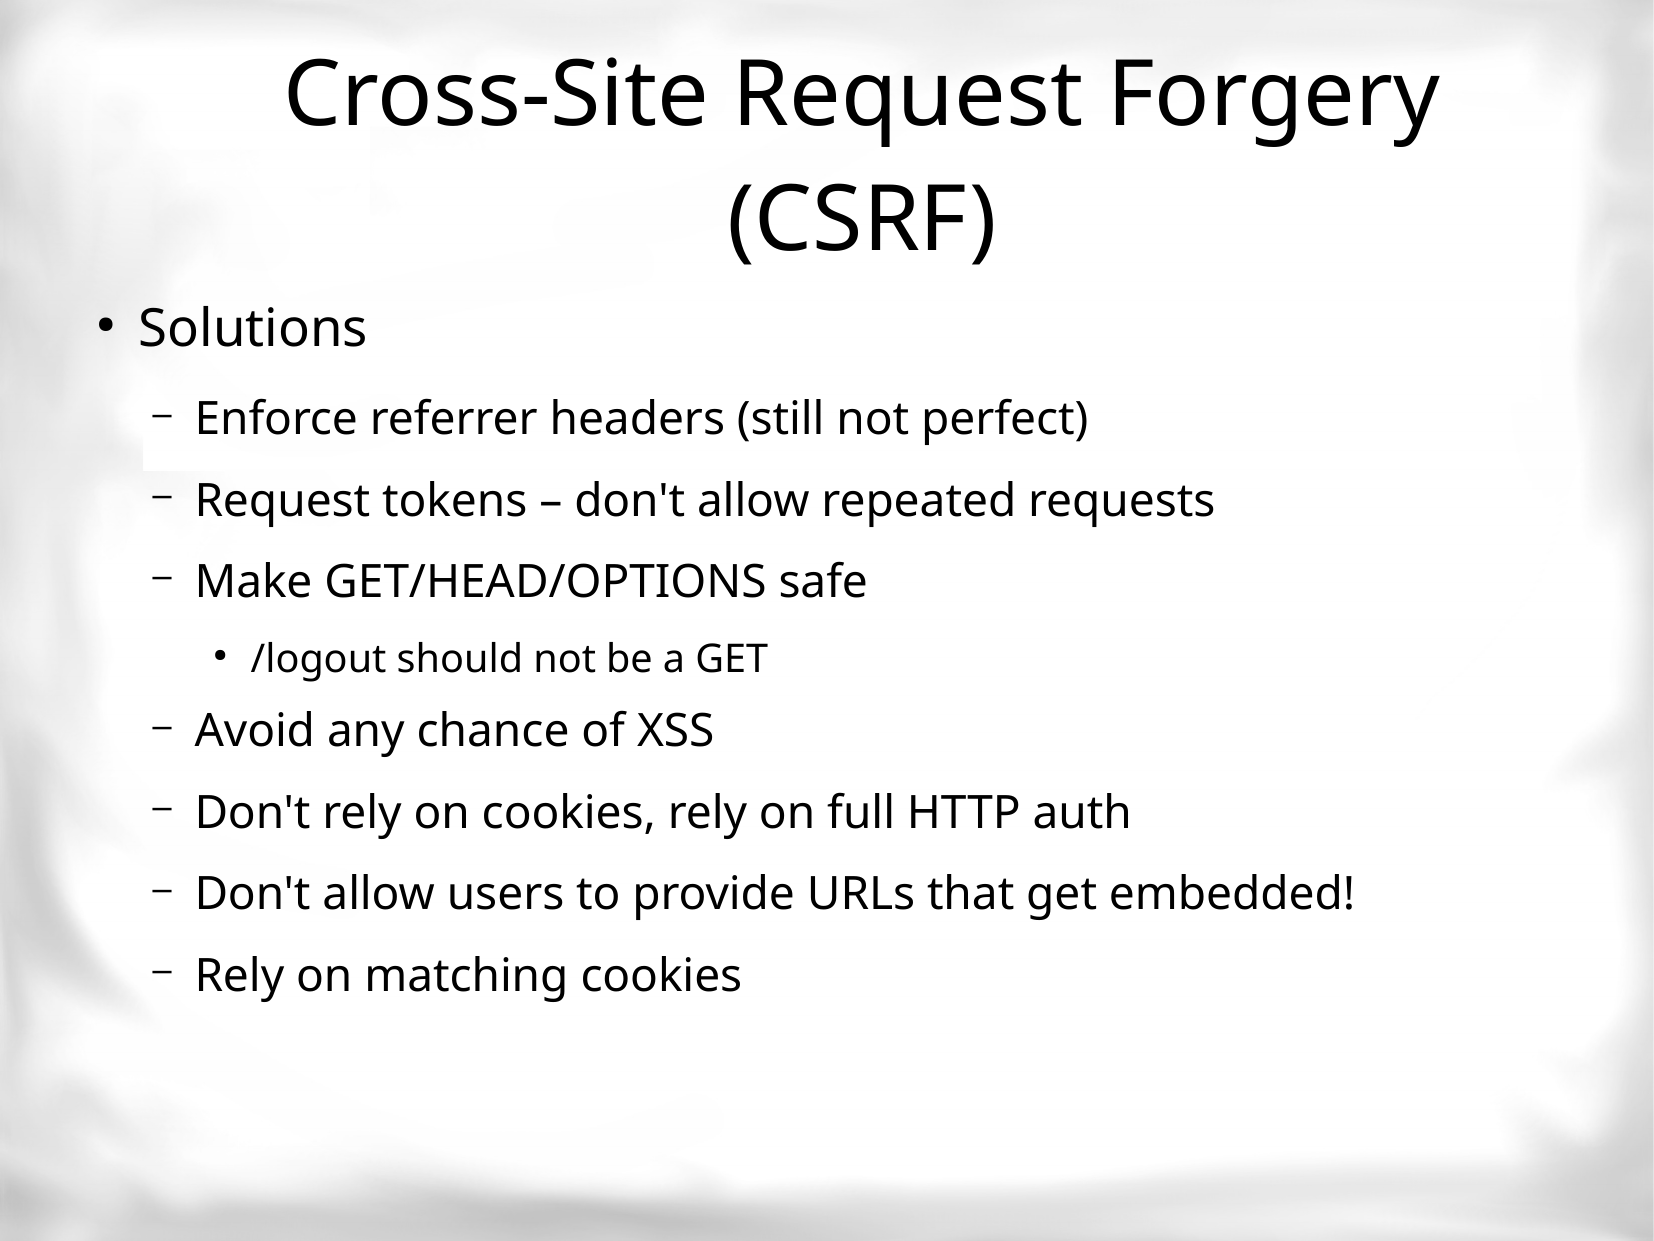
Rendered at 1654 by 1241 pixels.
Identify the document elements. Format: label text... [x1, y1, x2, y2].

title Cross-Site Request Forgery (CSRF) [82, 49, 1571, 257]
picture [0, 0, 1654, 1241]
list Solutions Enforce referrer headers (still not perfect) Request tokens – don't allow repeated requests Make GET/HEAD/OPTIONS safe /logout should not be a GET Avoid any chance of XSS Don't rely on cookies, rely on full HTTP auth Don't allow users to provide URLs that get embedded! Rely on matching cookies [82, 290, 1571, 1010]
